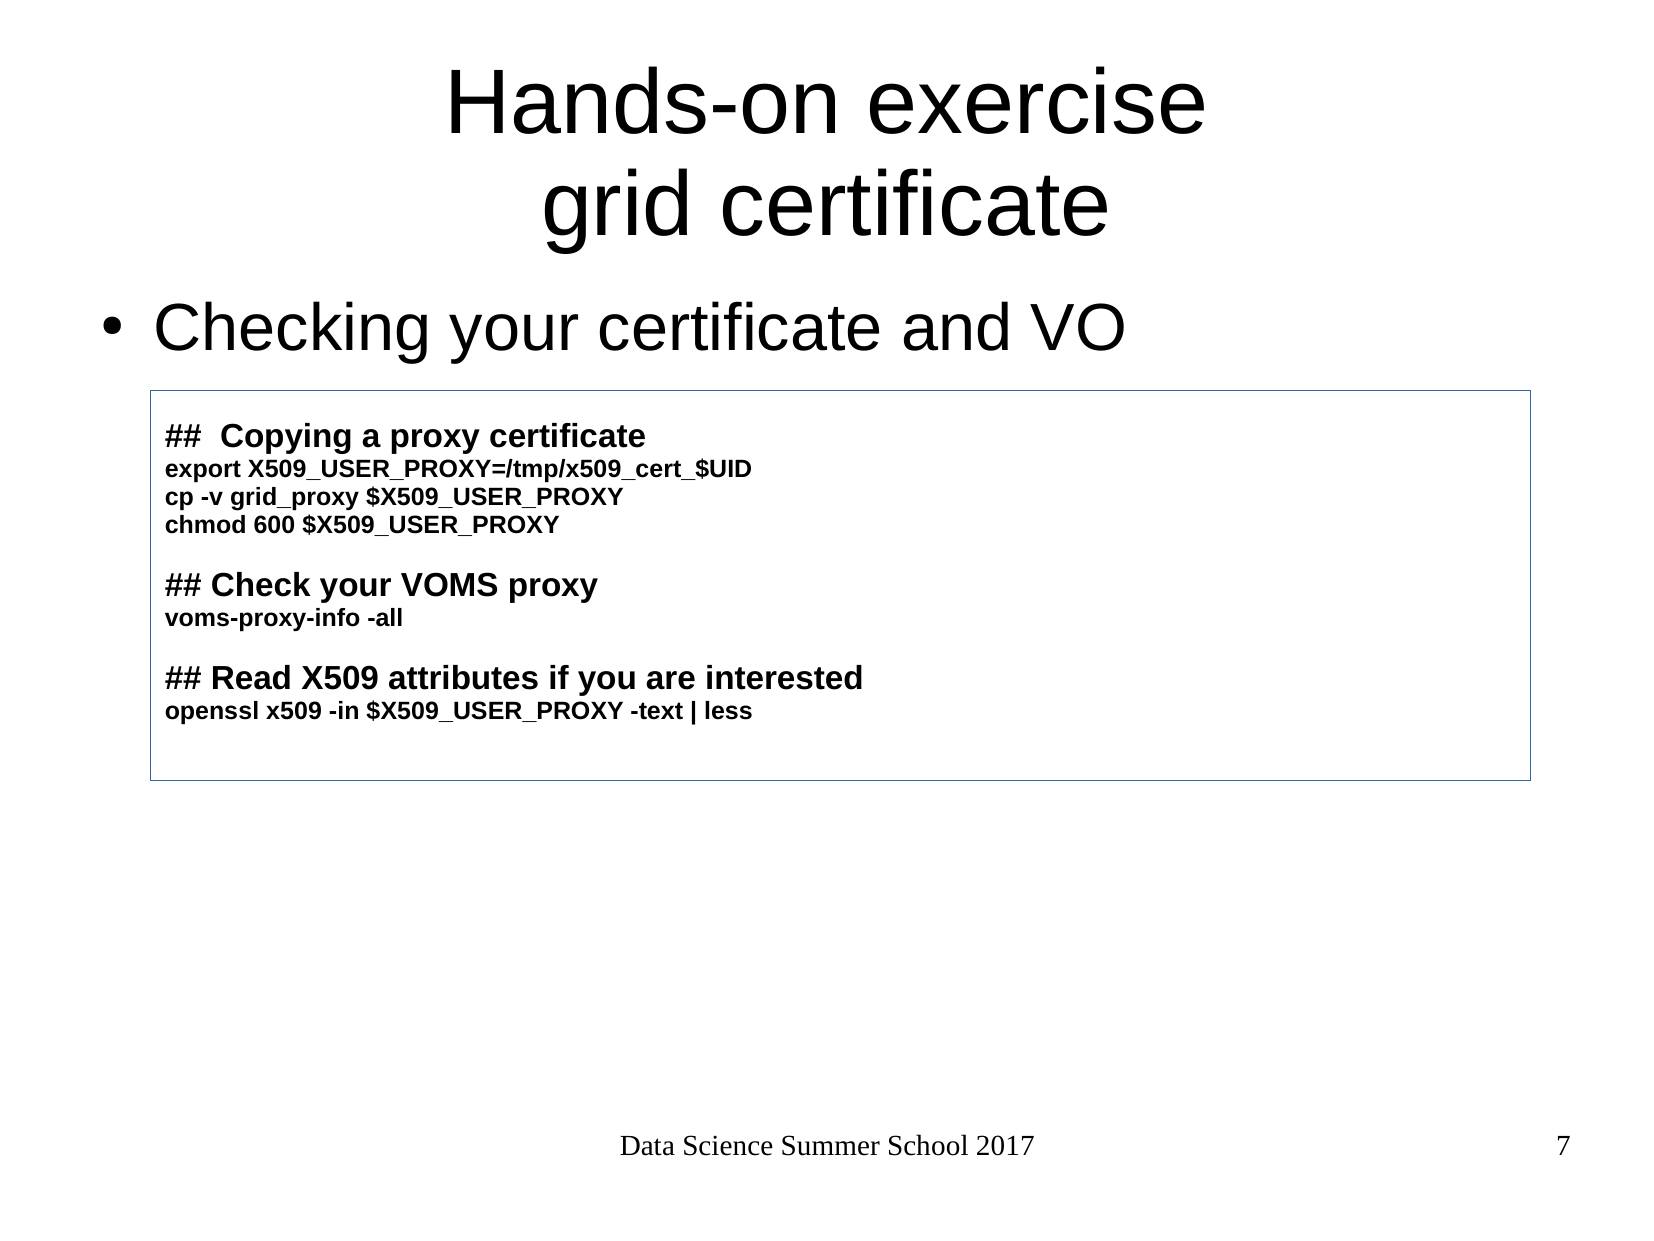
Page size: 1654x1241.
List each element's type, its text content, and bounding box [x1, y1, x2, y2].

text_box ## Copying a proxy certificate export X509_USER_PROXY=/tmp/x509_cert_$UID cp -v grid_proxy $X509_USER_PROXY chmod 600 $X509_USER_PROXY ## Check your VOMS proxy voms-proxy-info -all ## Read X509 attributes if you are interested openssl x509 -in $X509_USER_PROXY -text | less [150, 390, 1531, 781]
title Hands-on exercise grid certificate [82, 49, 1571, 257]
list Checking your certificate and VO [82, 290, 1571, 1010]
